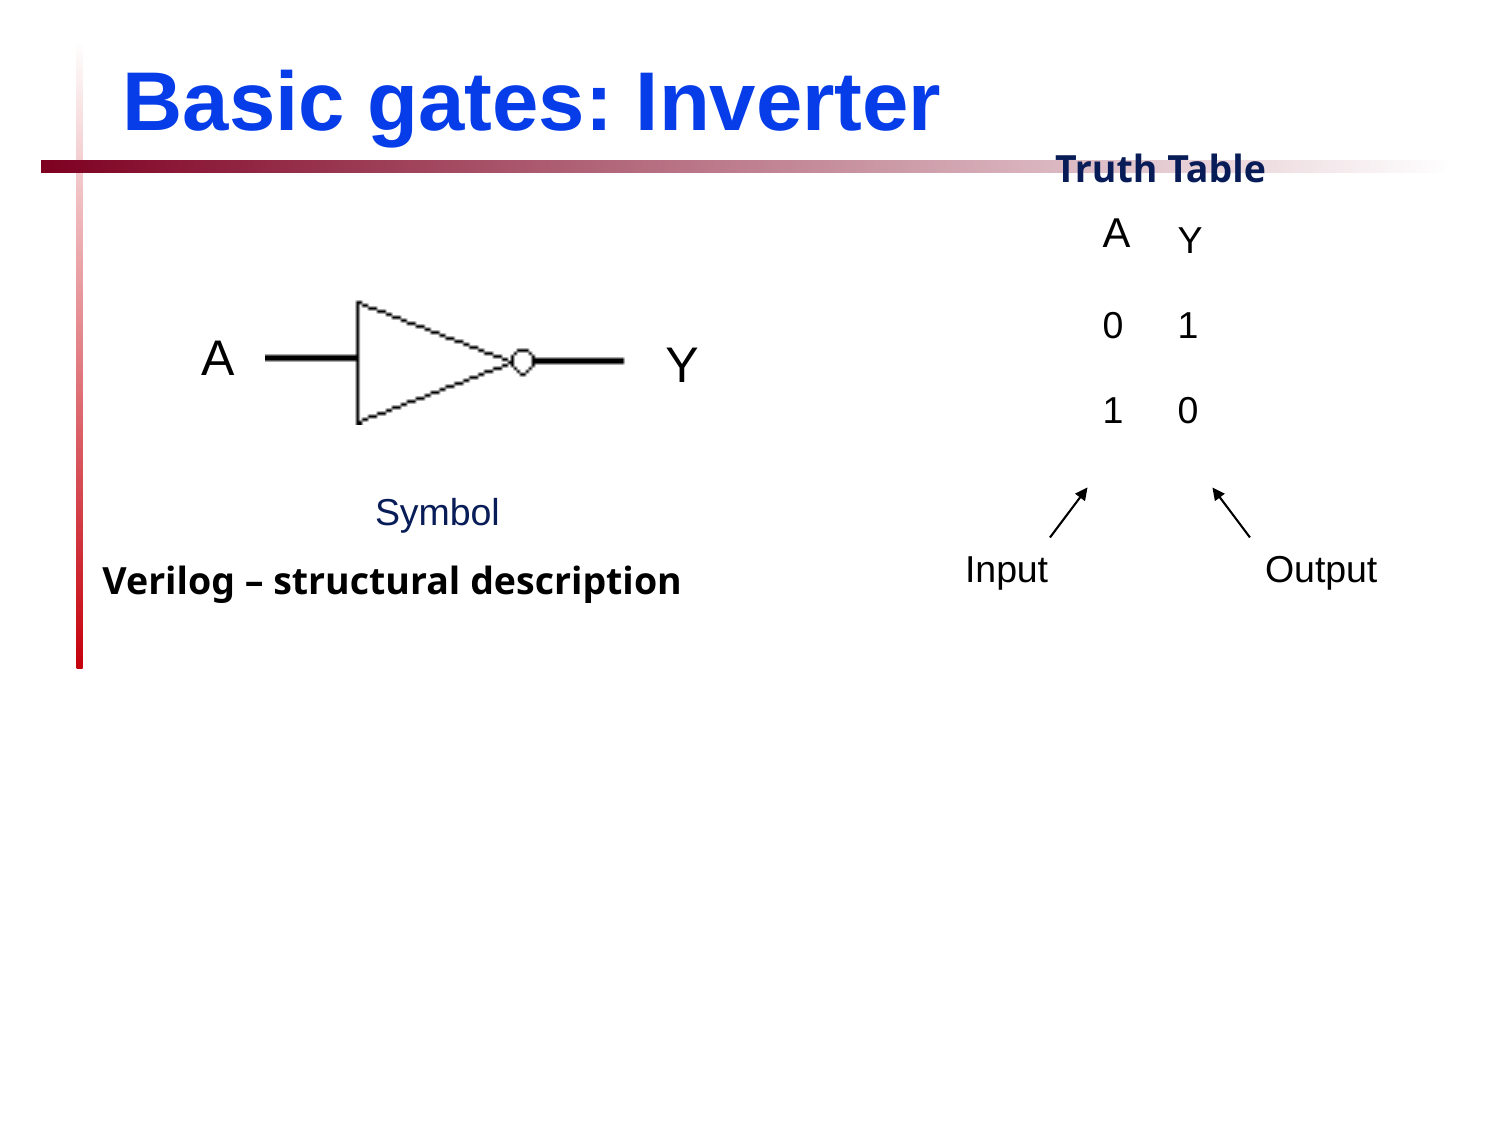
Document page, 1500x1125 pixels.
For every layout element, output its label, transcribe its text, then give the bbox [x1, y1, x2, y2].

table_cell 0 [1088, 297, 1163, 382]
text_box Verilog – structural description [87, 549, 888, 610]
table_header A [1088, 212, 1163, 297]
text_box Symbol [360, 480, 515, 541]
table_cell 1 [1163, 297, 1237, 382]
text_box Input [950, 537, 1064, 598]
table_cell 0 [1163, 382, 1237, 467]
table_header Y [1163, 212, 1237, 297]
text_box A [186, 317, 249, 393]
text_box Truth Table [1040, 137, 1282, 198]
text_box Y [650, 324, 714, 400]
table_cell 1 [1088, 382, 1163, 467]
title Basic gates: Inverter [112, 43, 1400, 240]
picture [265, 299, 628, 425]
text_box Output [1250, 537, 1393, 598]
